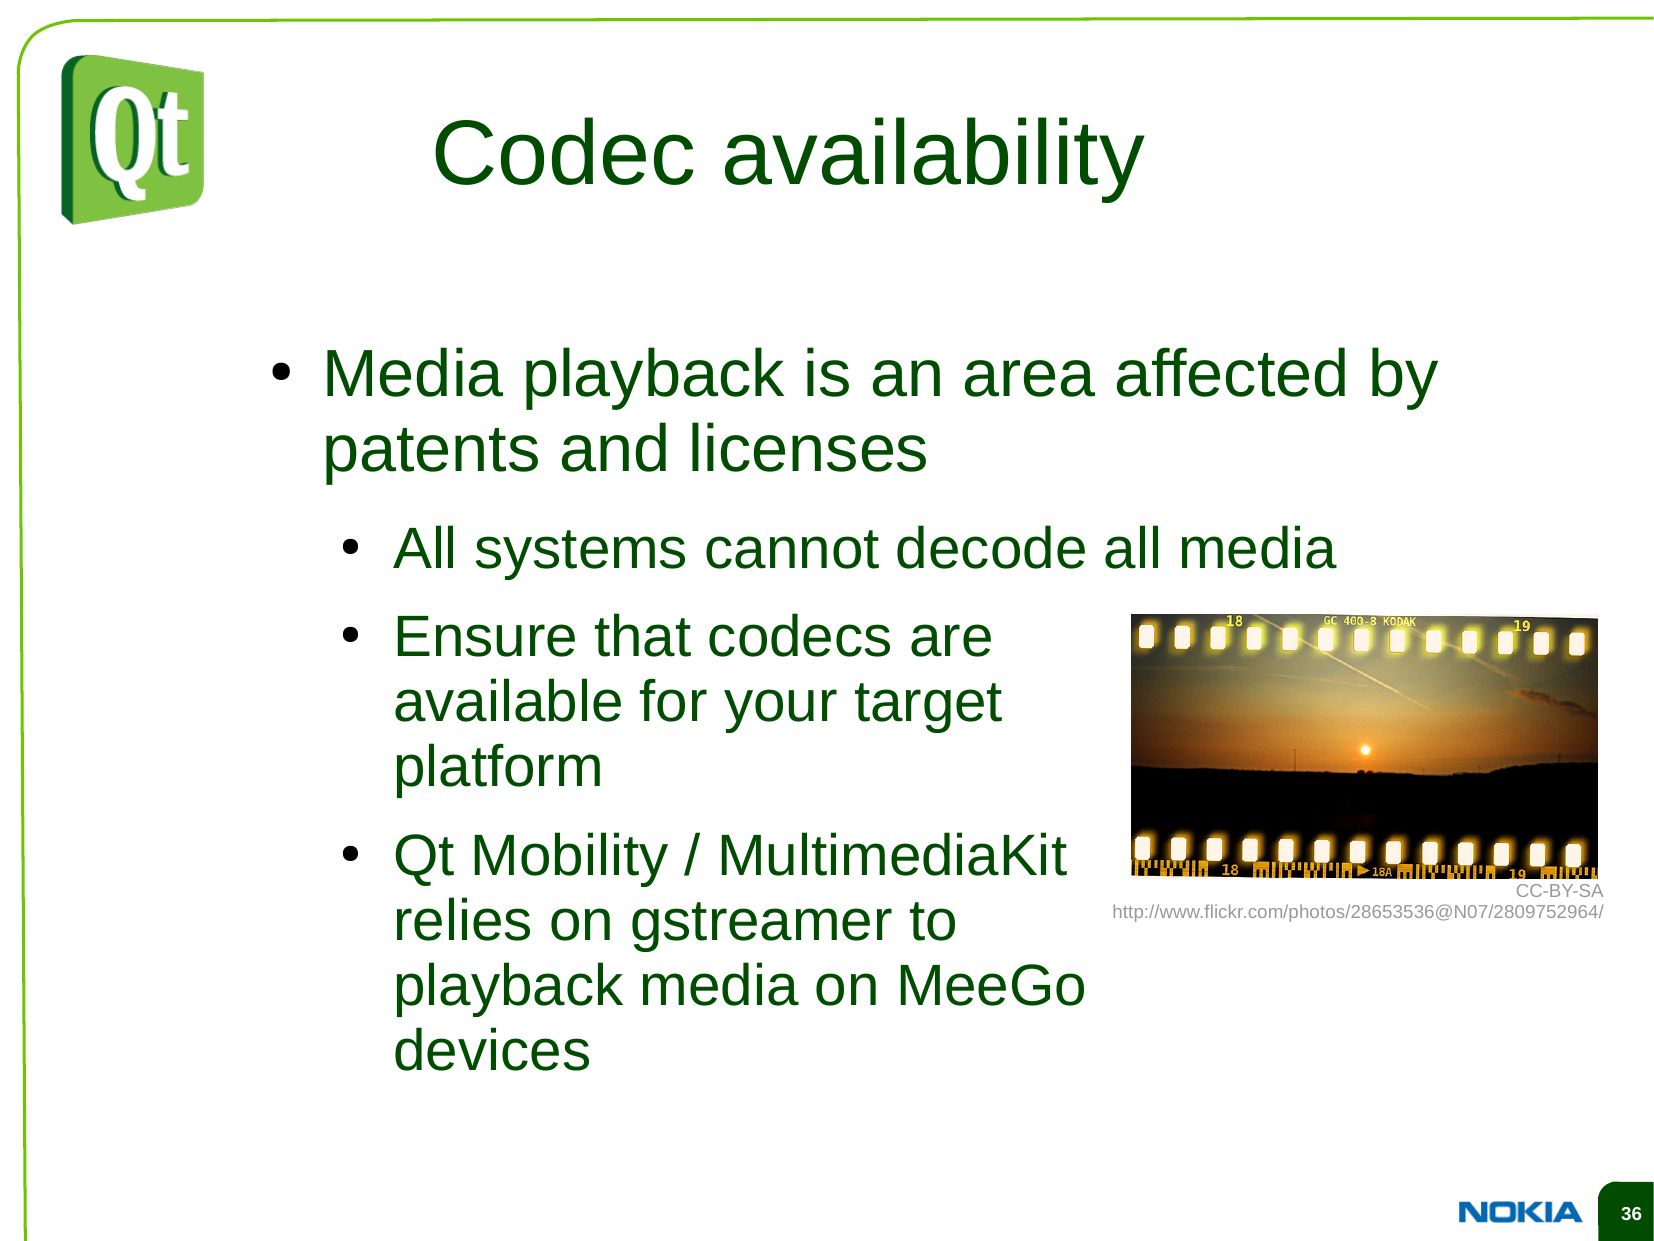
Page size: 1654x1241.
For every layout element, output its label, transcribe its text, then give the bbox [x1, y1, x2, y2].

picture [1459, 1201, 1583, 1223]
picture [61, 55, 204, 225]
title Codec availability [251, 56, 1327, 250]
list Media playback is an area affected by patents and licenses All systems cannot decode all media Ensure that codecs are available for your target platform Qt Mobility / MultimediaKit relies on gstreamer to playback media on MeeGo devices [251, 336, 1571, 1141]
picture [1131, 614, 1598, 879]
text_box CC-BY-SA http://www.flickr.com/photos/28653536@N07/2809752964/ [1097, 873, 1619, 931]
